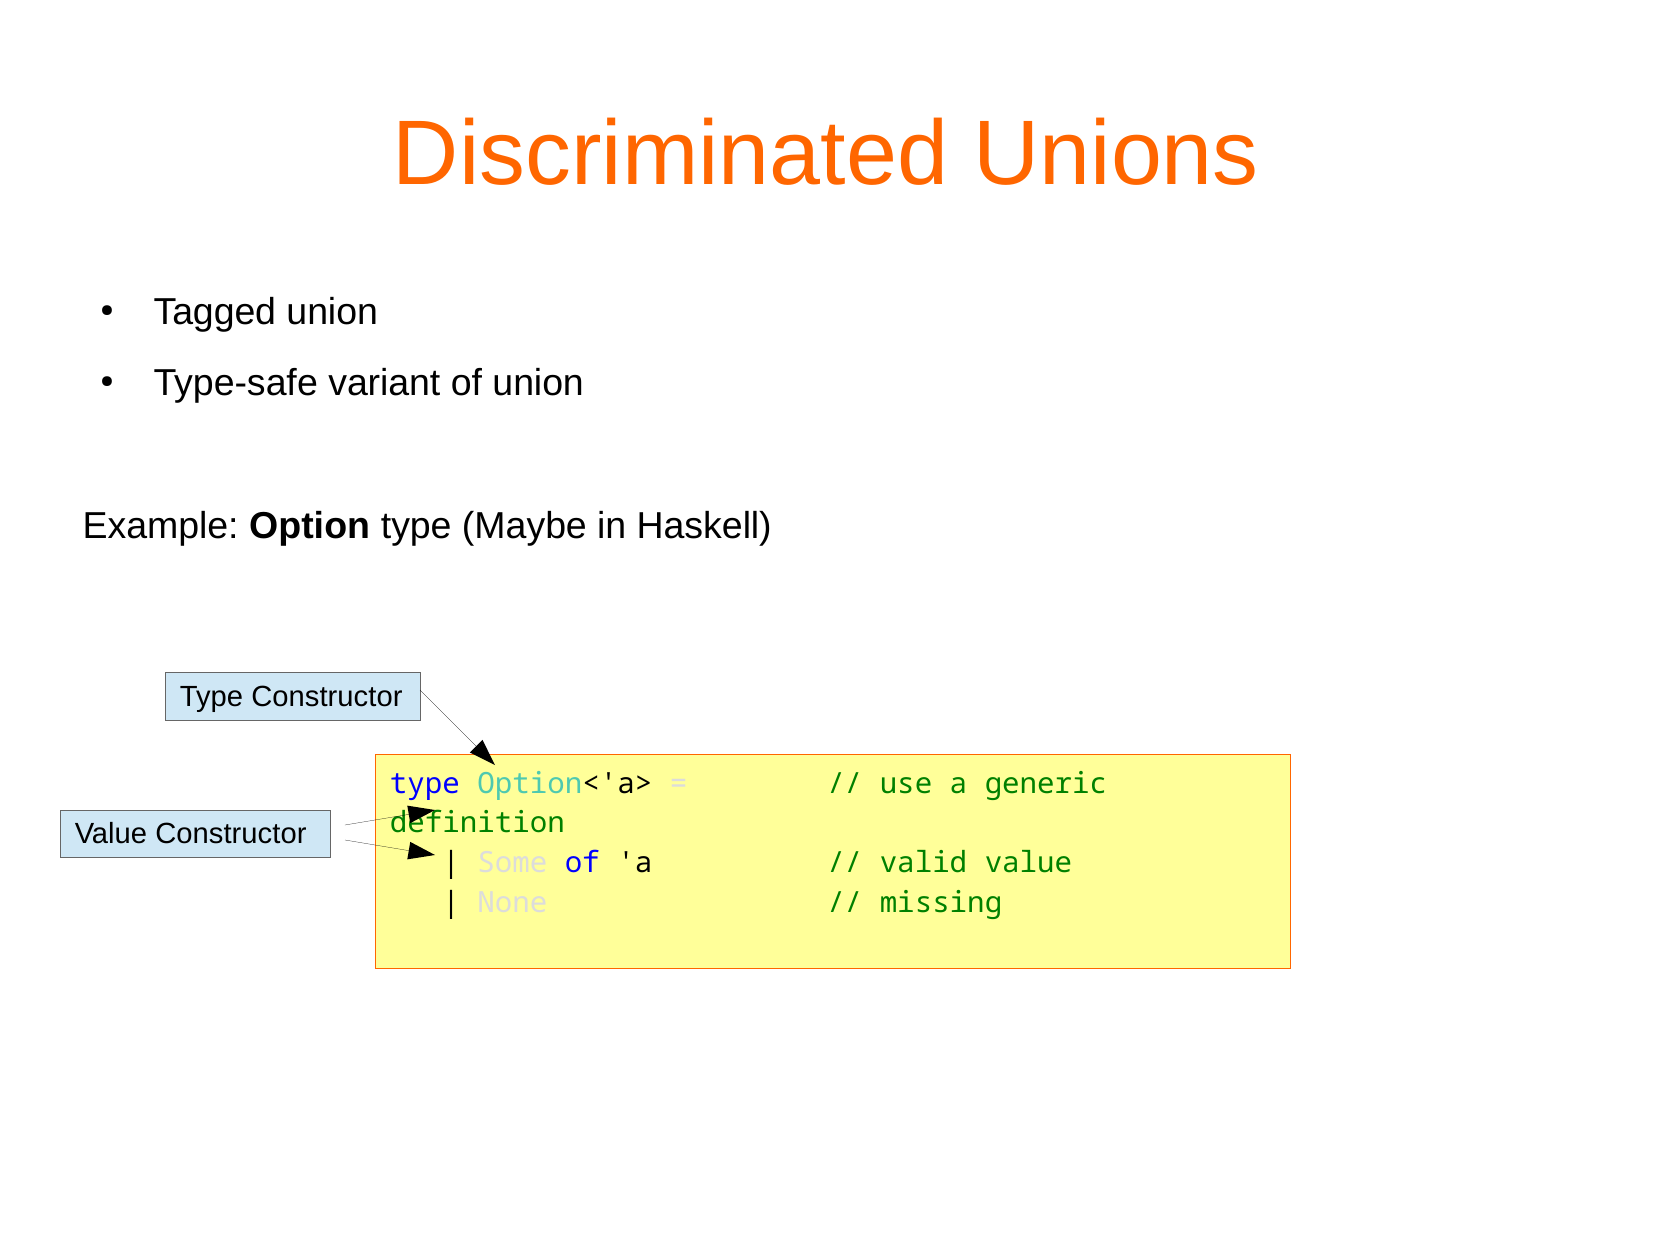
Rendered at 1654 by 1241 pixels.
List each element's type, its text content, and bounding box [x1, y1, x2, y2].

text_box type Option<'a> = // use a generic definition | Some of 'a // valid value | None // missing [375, 754, 1291, 907]
title Discriminated Unions [82, 49, 1571, 257]
list Tagged union Type-safe variant of union Example: Option type (Maybe in Haskell) [82, 290, 1571, 1010]
text_box Value Constructor [60, 810, 331, 858]
text_box Type Constructor [165, 672, 421, 721]
